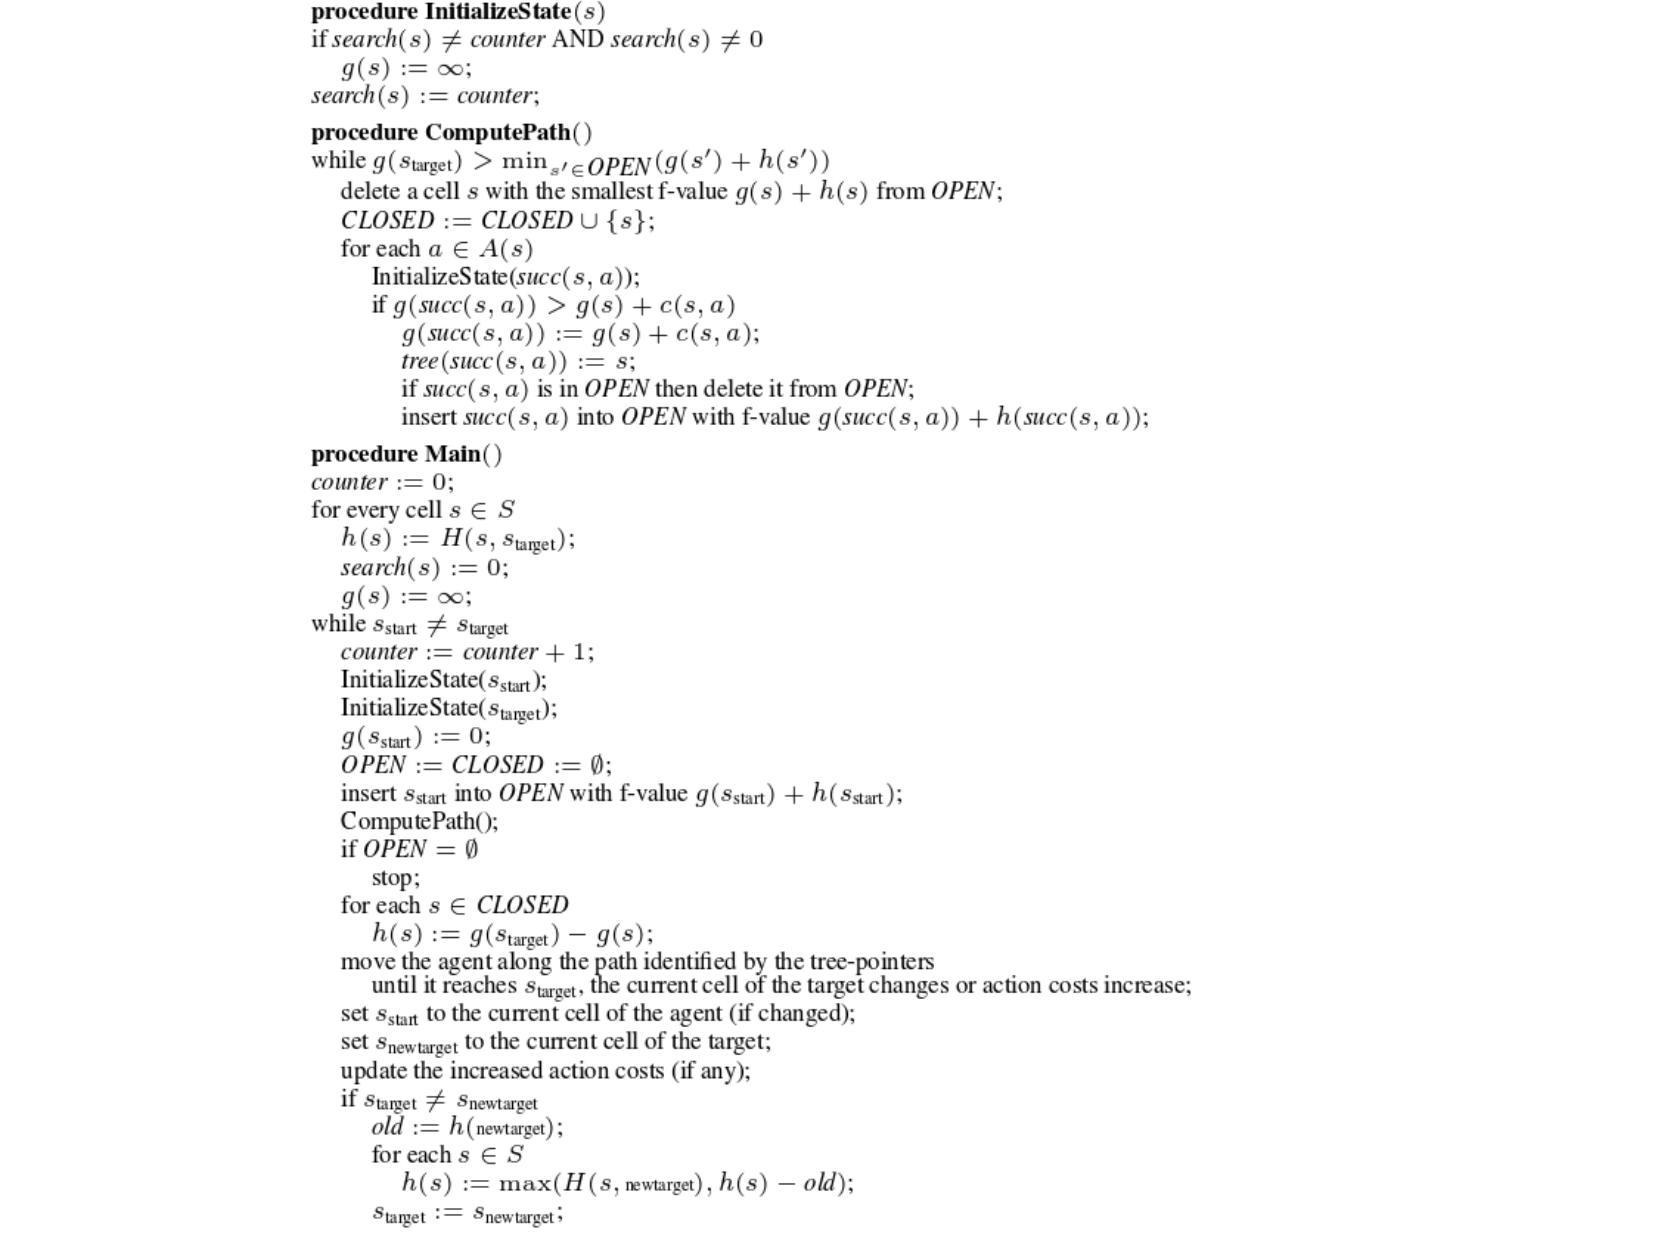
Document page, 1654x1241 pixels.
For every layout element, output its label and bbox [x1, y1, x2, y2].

picture [307, 0, 1201, 1241]
